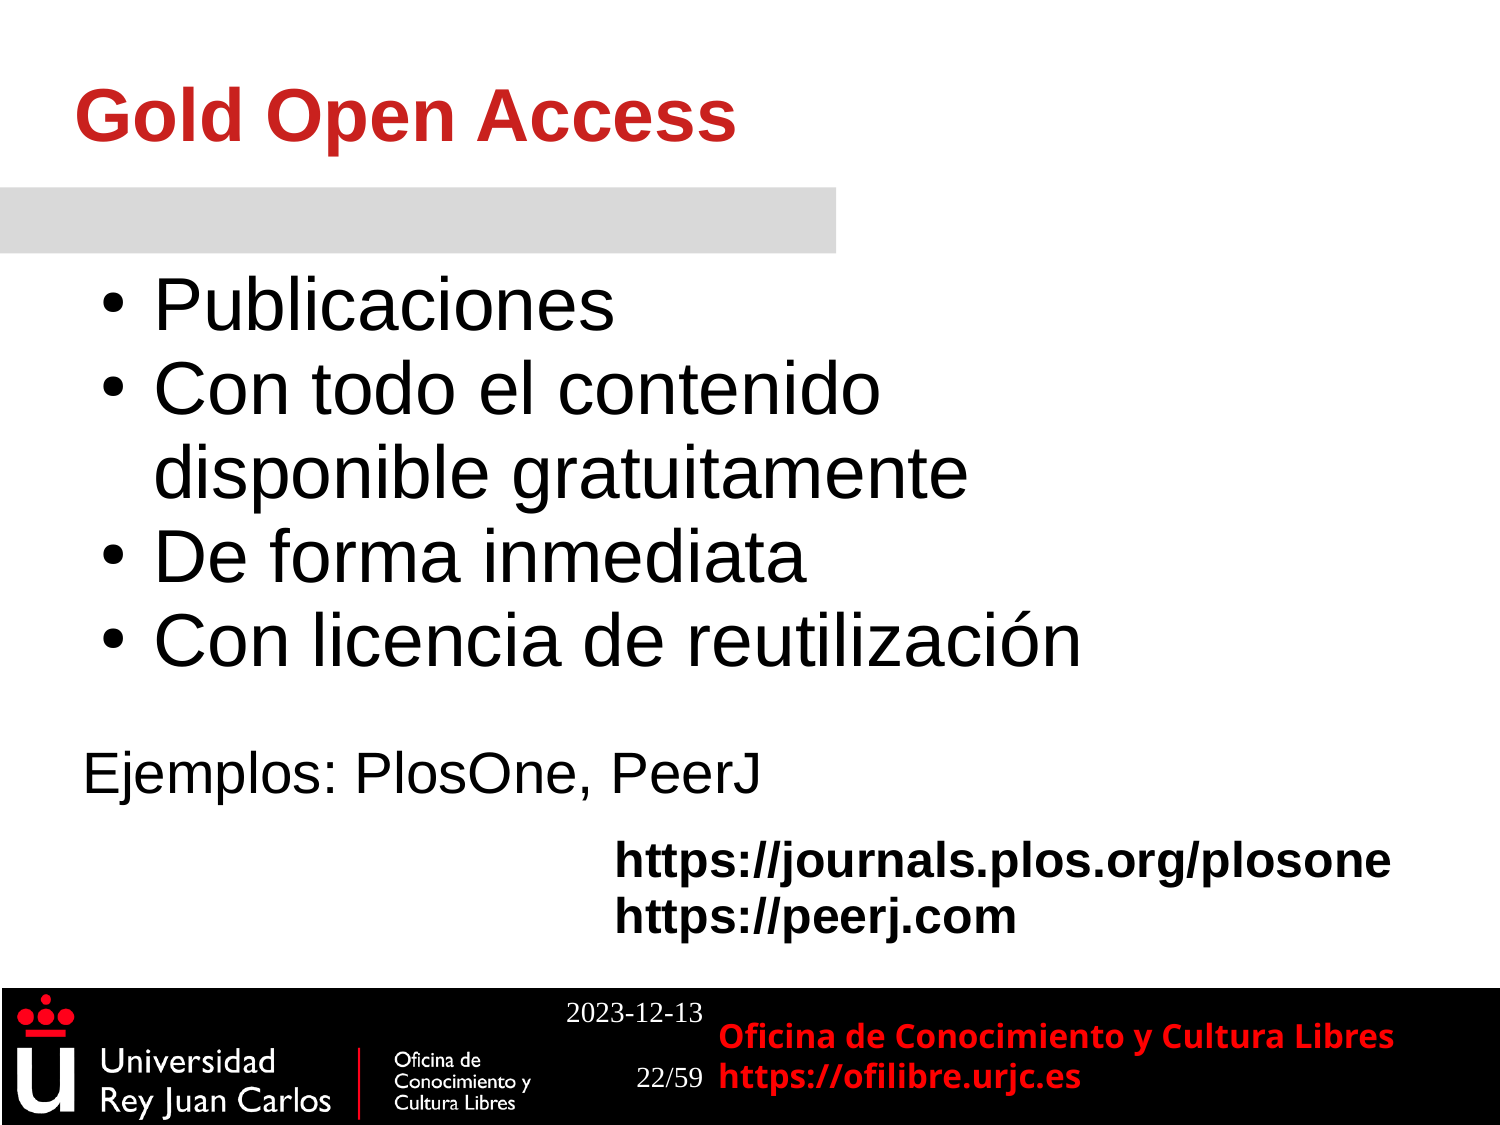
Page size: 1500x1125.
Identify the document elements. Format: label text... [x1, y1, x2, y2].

text_box https://journals.plos.org/plosone https://peerj.com [600, 825, 1441, 952]
title [75, 7, 1425, 196]
picture [17, 994, 531, 1120]
text_box Gold Open Access [60, 66, 991, 249]
text_box Publicaciones Con todo el contenido disponible gratuitamente De forma inmediata Con licencia de reutilización Ejemplos: PlosOne, PeerJ [67, 254, 1201, 814]
